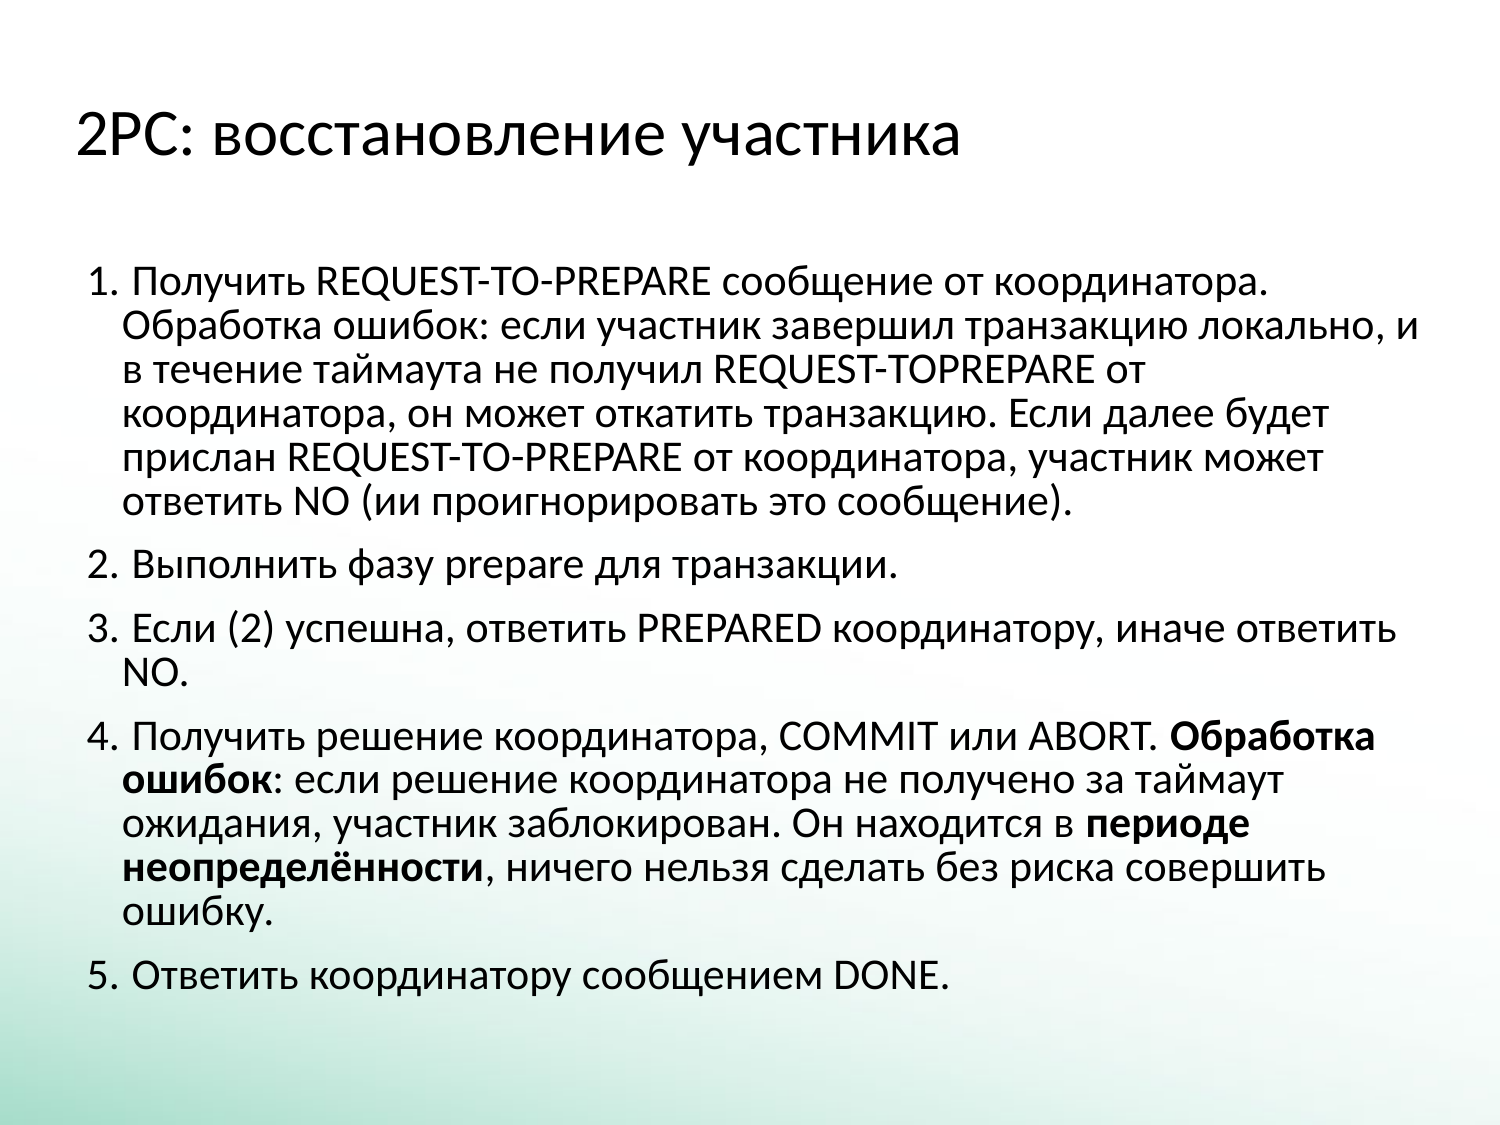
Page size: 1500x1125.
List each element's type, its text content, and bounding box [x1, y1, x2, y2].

list Получить REQUEST-TO-PREPARE сообщение от координатора. Обработка ошибок: если участник завершил транзакцию локально, и в течение таймаута не получил REQUEST-TOPREPARE от координатора, он может откатить транзакцию. Если далее будет прислан REQUEST-TO-PREPARE от координатора, участник может ответить NO (ии проигнорировать это сообщение). Выполнить фазу prepare для транзакции. Если (2) успешна, ответить PREPARED координатору, иначе ответить NO. Получить решение координатора, COMMIT или ABORT. Обработка ошибок: если решение координатора не получено за таймаут ожидания, участник заблокирован. Он находится в периоде неопределённости, ничего нельзя сделать без риска совершить ошибку. Ответить координатору сообщением DONE. [75, 262, 1425, 1005]
title 2PC: восстановление участника [75, 45, 1425, 233]
picture [0, 0, 1500, 1125]
